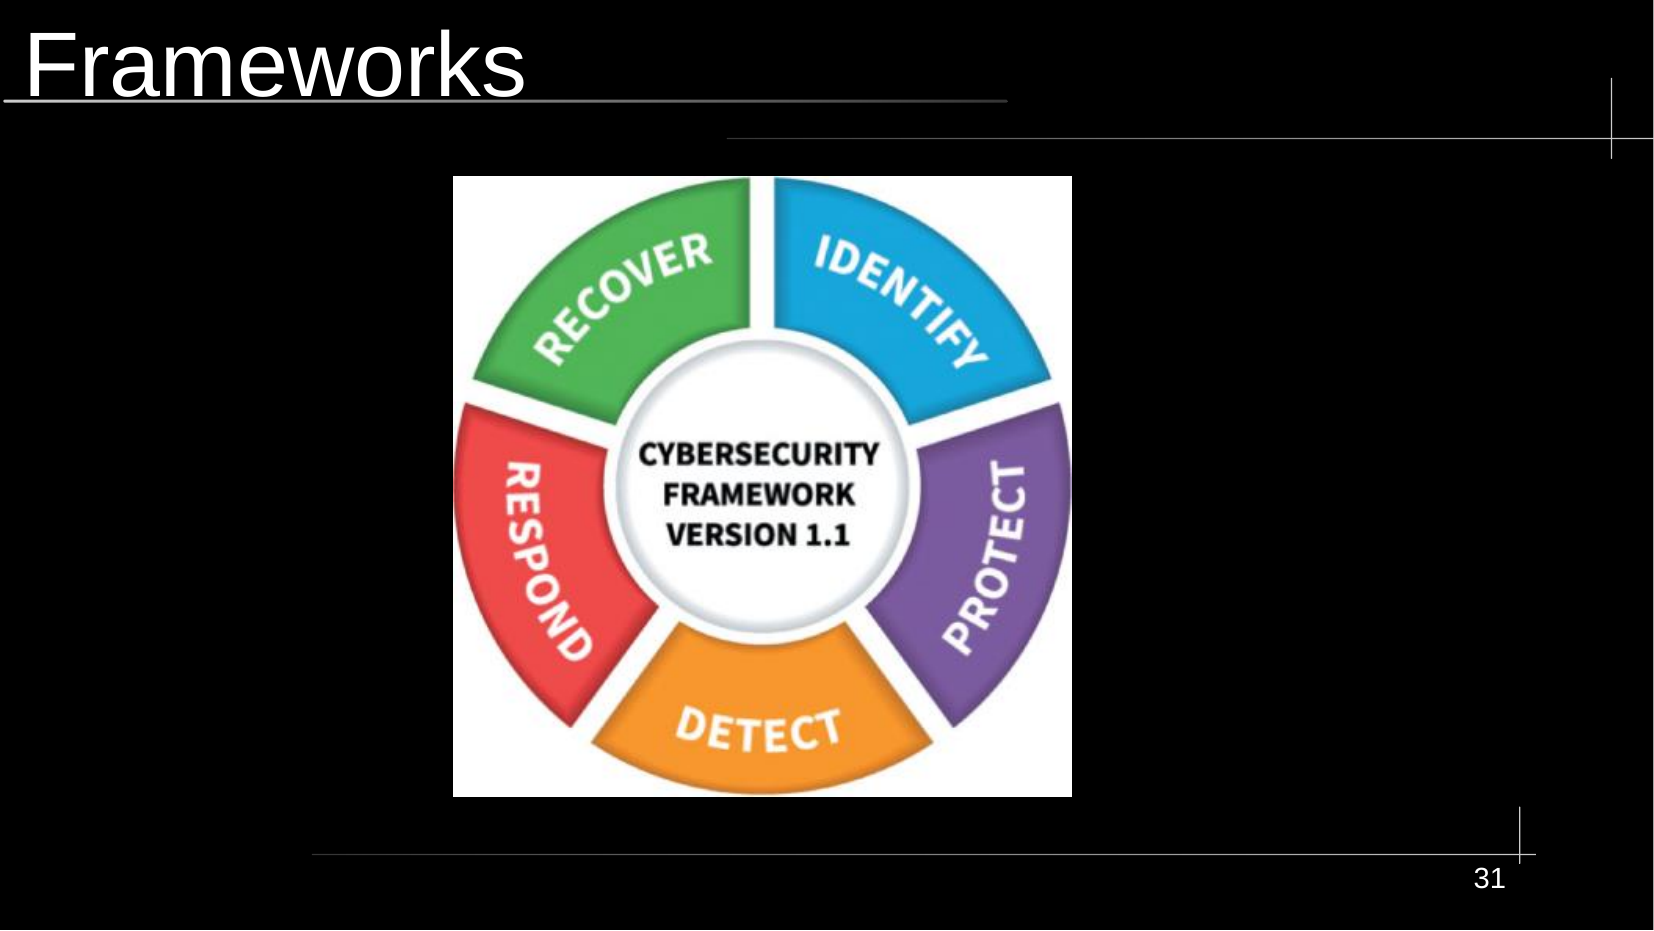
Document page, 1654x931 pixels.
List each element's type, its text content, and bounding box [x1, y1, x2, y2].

picture [453, 176, 1072, 797]
title Frameworks [23, 11, 1589, 119]
